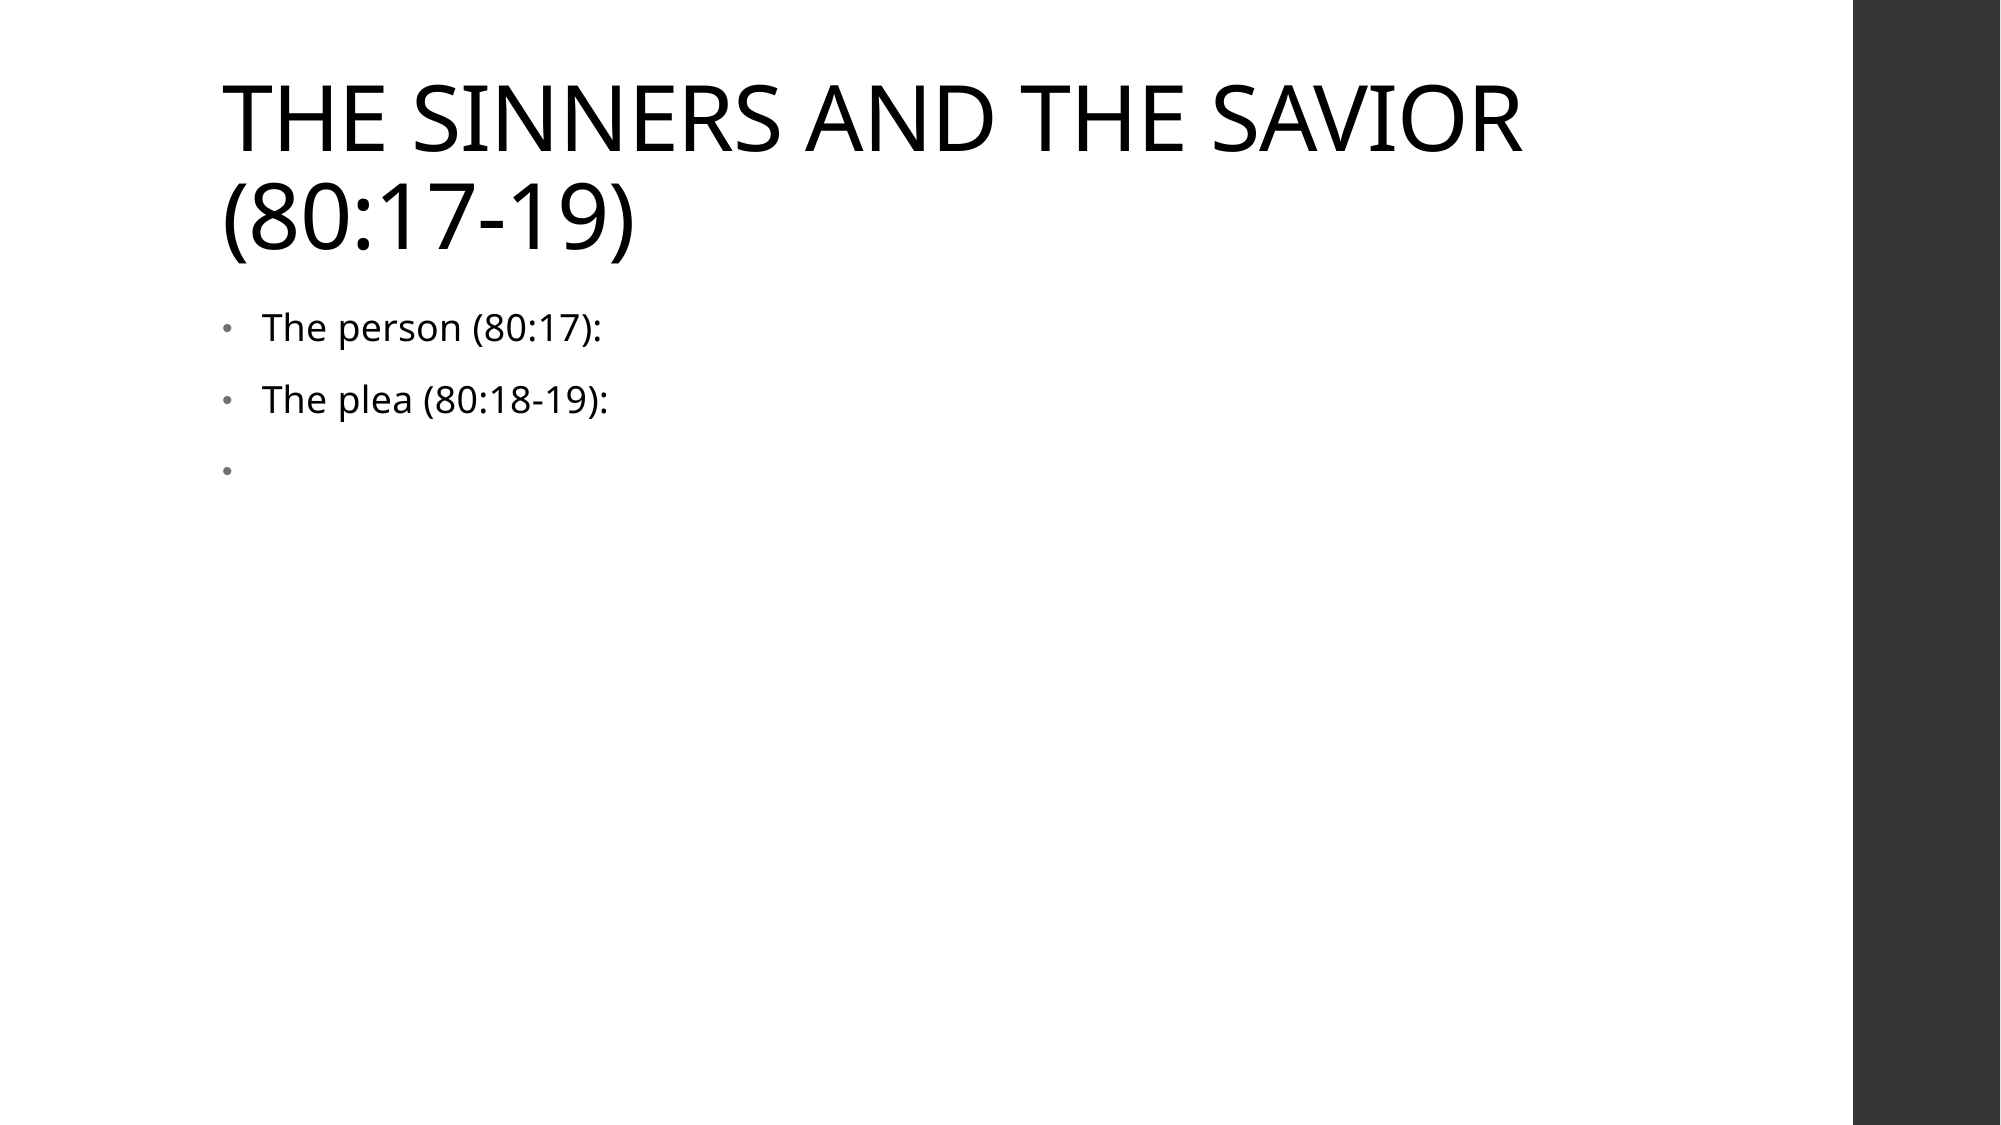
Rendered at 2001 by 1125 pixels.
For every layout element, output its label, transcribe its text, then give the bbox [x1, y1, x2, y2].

list The person (80:17): The plea (80:18-19): [206, 299, 1617, 1014]
title THE SINNERS AND THE SAVIOR (80:17-19) [206, 60, 1797, 278]
